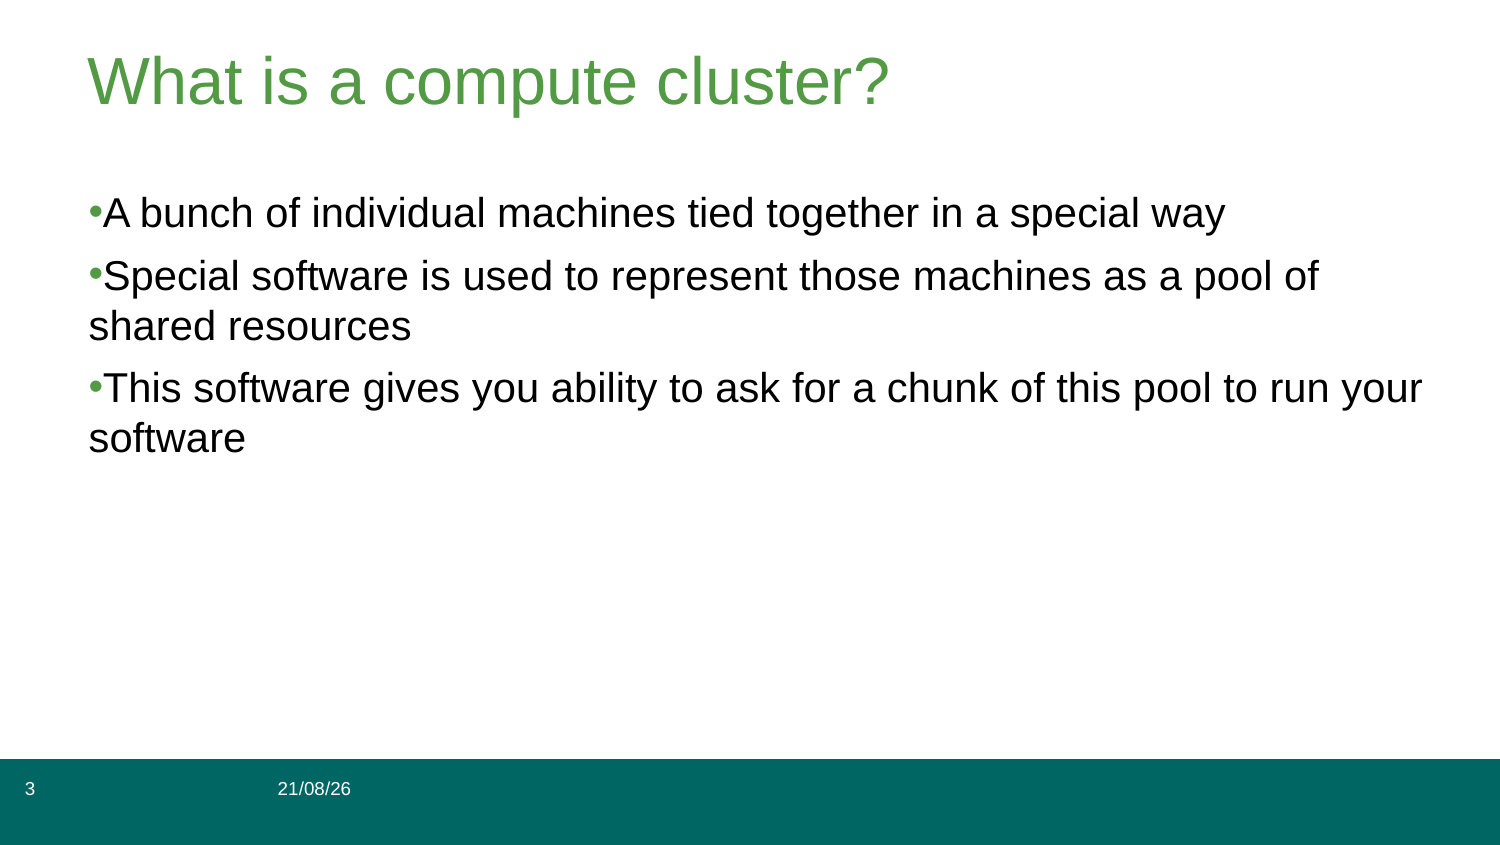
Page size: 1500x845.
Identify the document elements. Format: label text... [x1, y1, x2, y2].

text_box <number> [24, 776, 76, 799]
list A bunch of individual machines tied together in a special way Special software is used to represent those machines as a pool of shared resources This software gives you ability to ask for a chunk of this pool to run your software [88, 185, 1427, 488]
title What is a compute cluster? [87, 37, 1426, 132]
text_box 05/05/18 [277, 776, 553, 799]
